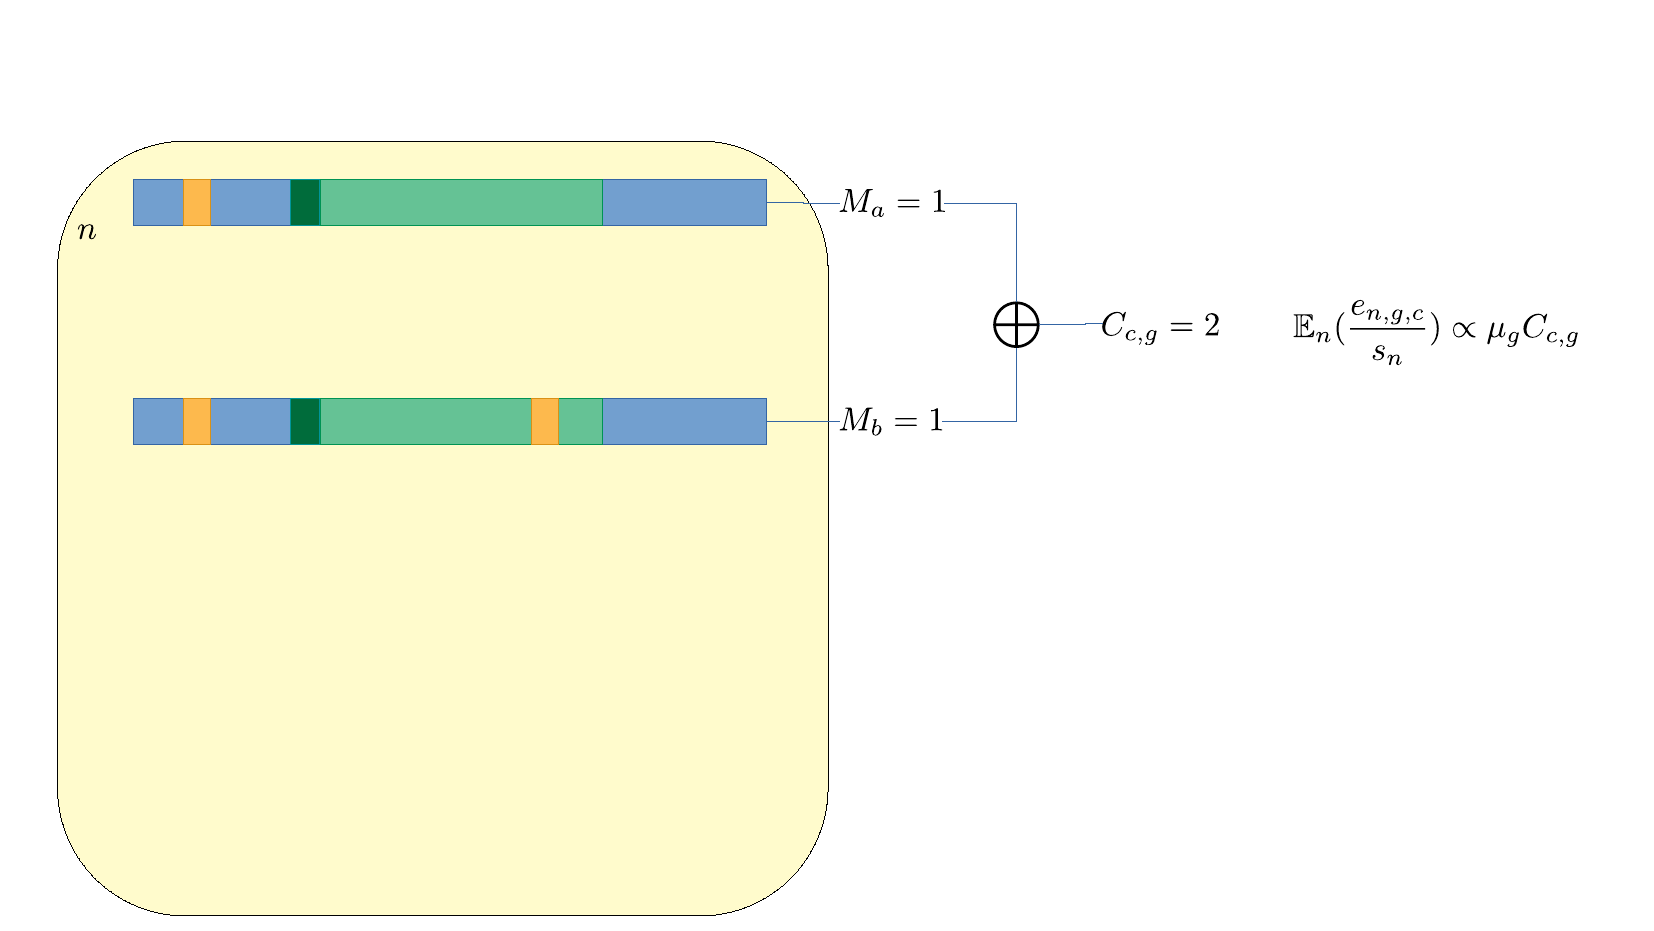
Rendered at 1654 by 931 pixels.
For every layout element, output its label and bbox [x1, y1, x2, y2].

text_box [1205, 313, 1219, 336]
text_box [1372, 345, 1385, 361]
text_box [993, 301, 1040, 348]
text_box [1566, 331, 1578, 347]
text_box [1125, 329, 1136, 341]
text_box [933, 189, 945, 212]
text_box [1145, 329, 1157, 346]
text_box [1390, 309, 1403, 325]
text_box [839, 407, 873, 431]
text_box [1293, 314, 1315, 338]
text_box [1366, 309, 1382, 320]
text_box [1316, 331, 1331, 343]
text_box [1453, 322, 1476, 338]
text_box [1523, 313, 1548, 338]
text_box [931, 408, 943, 431]
text_box [871, 206, 884, 218]
text_box [872, 419, 882, 436]
text_box [1430, 312, 1439, 346]
text_box [1507, 331, 1519, 347]
text_box [1387, 354, 1402, 366]
text_box [839, 189, 873, 212]
text_box [57, 141, 829, 916]
text_box [1546, 331, 1558, 343]
text_box [1413, 309, 1424, 320]
text_box [1102, 311, 1126, 337]
text_box [1487, 322, 1506, 345]
text_box [1351, 299, 1365, 316]
text_box [1336, 312, 1345, 346]
